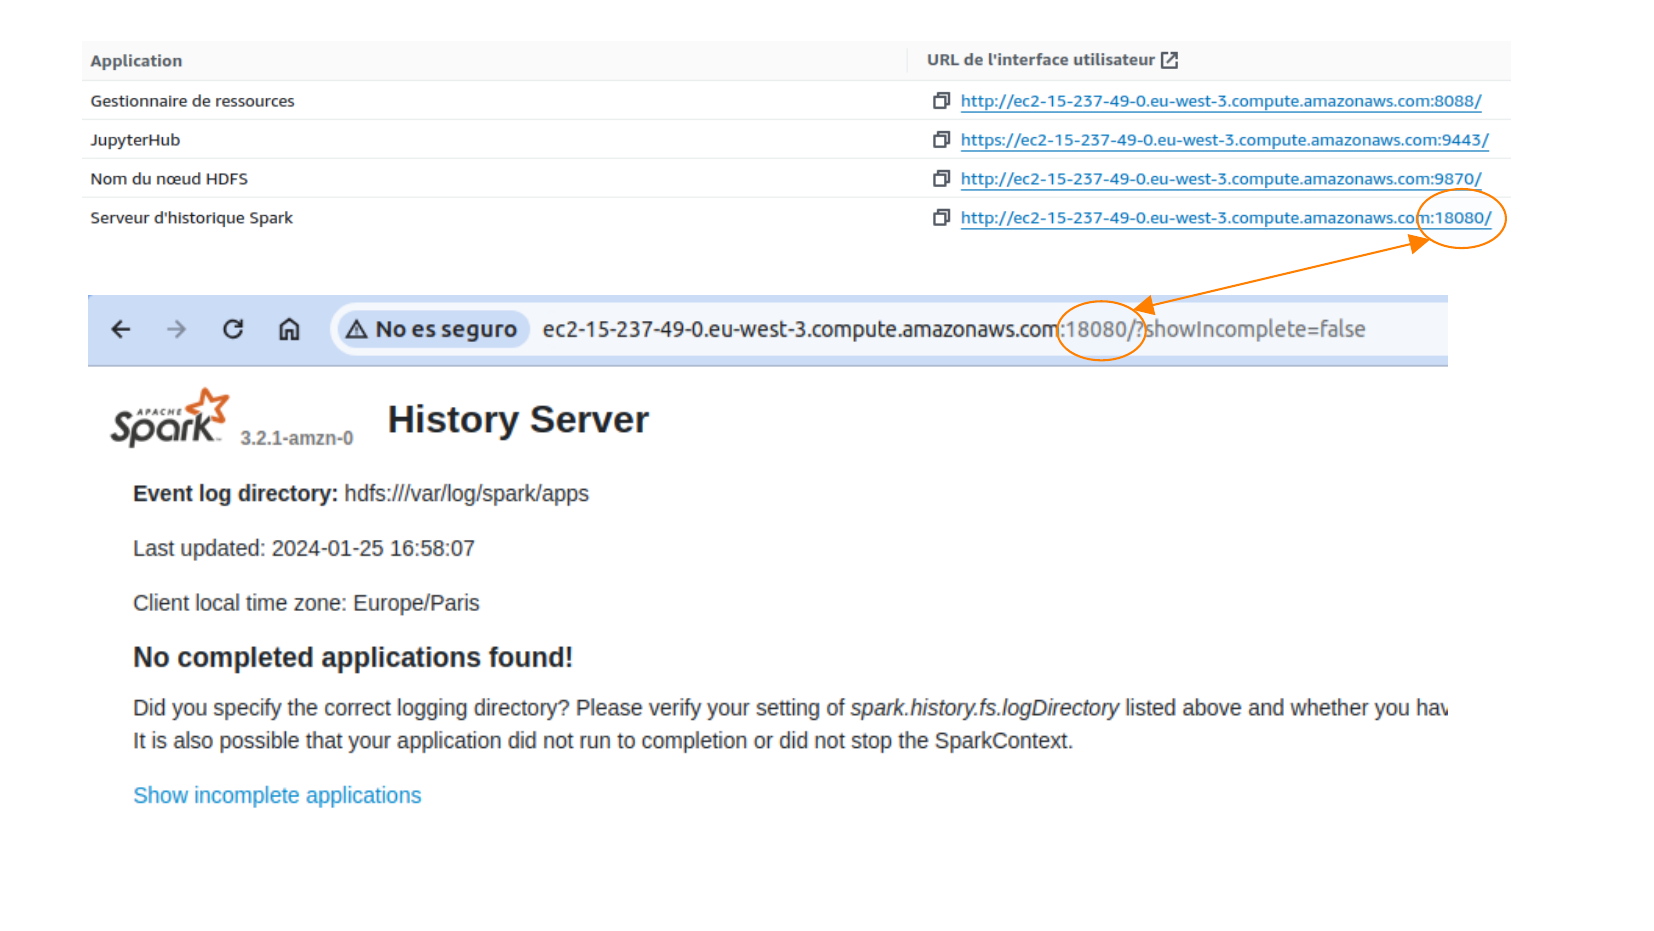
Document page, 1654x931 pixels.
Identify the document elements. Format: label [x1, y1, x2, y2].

picture [1151, 295, 1186, 303]
picture [82, 41, 1511, 232]
picture [88, 295, 1448, 869]
text_box [1417, 188, 1506, 249]
text_box [1057, 301, 1146, 361]
